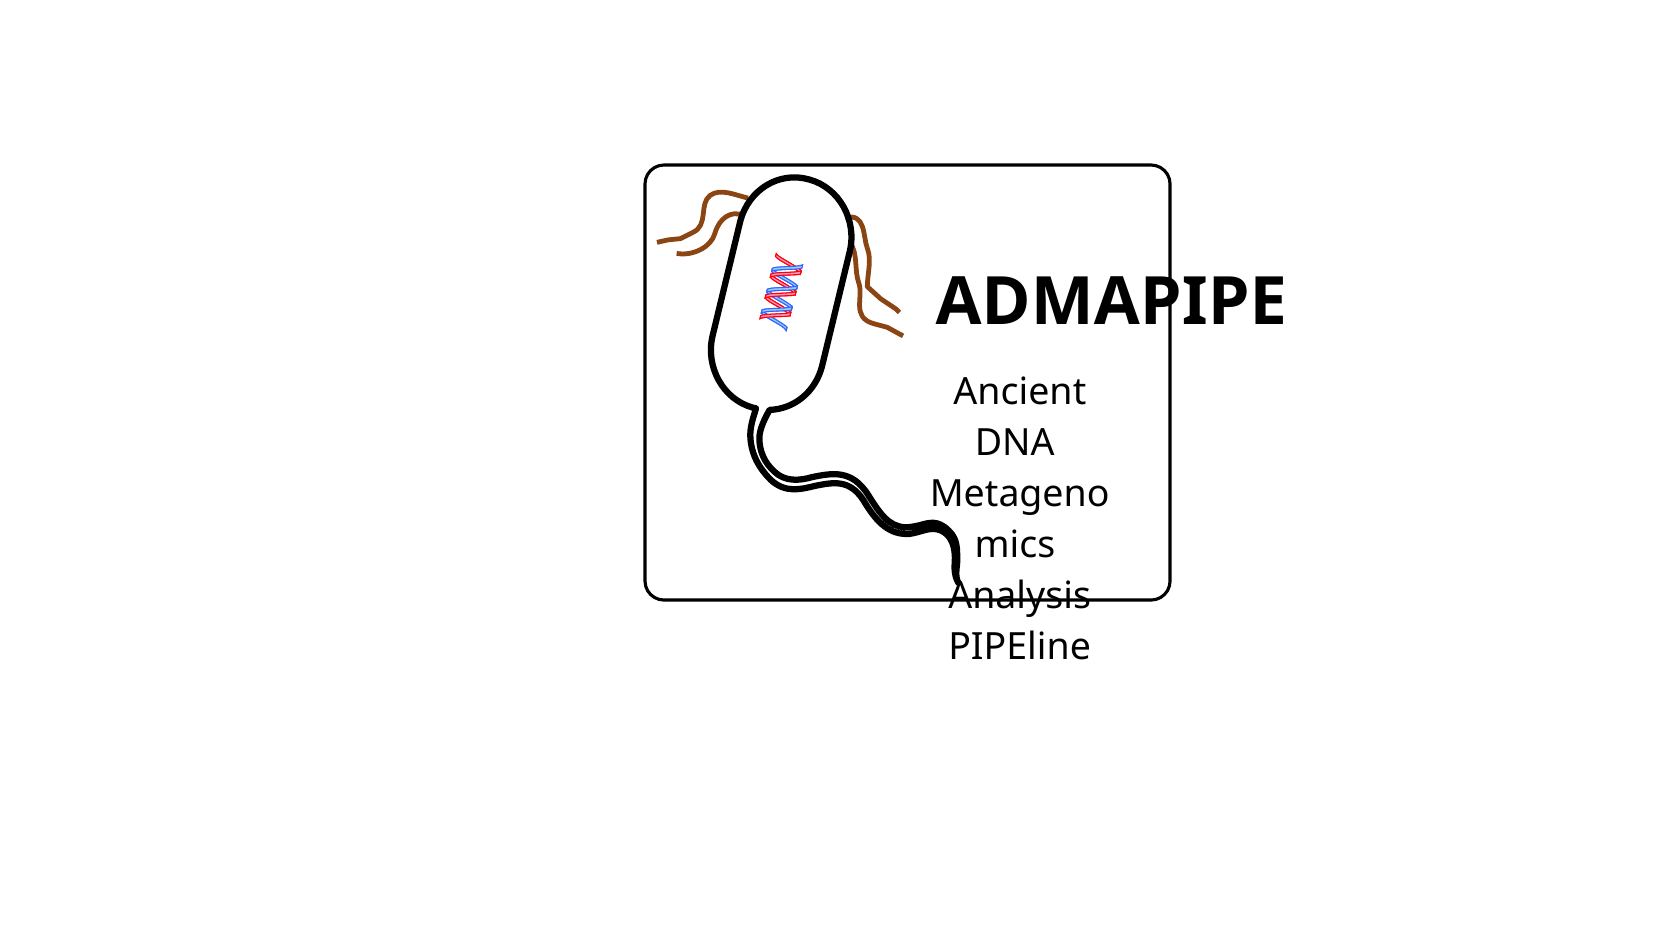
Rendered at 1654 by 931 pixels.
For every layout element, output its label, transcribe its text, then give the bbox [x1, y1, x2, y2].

text_box [759, 253, 803, 331]
text_box Ancient DNA Metagenomics Analysis PIPEline [915, 306, 1147, 511]
text_box ADMAPIPE [920, 246, 1126, 346]
